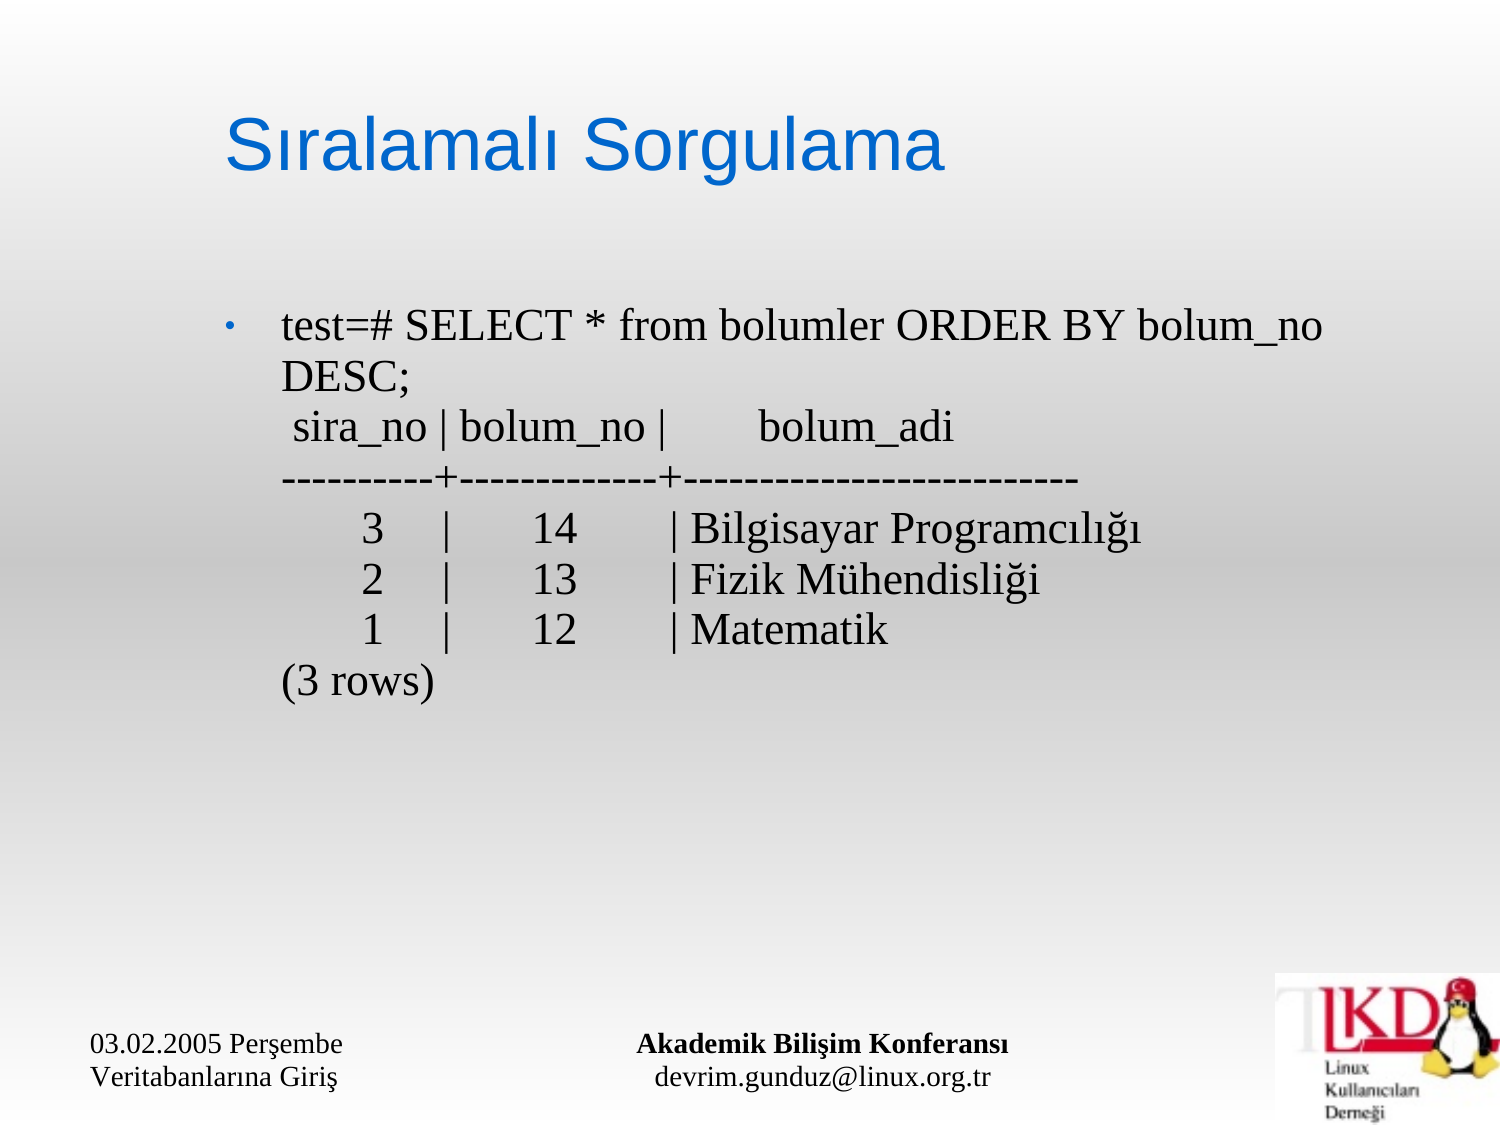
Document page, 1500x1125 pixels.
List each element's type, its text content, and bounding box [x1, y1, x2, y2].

picture [1275, 973, 1500, 1125]
list test=# SELECT * from bolumler ORDER BY bolum_no DESC; sira_no | bolum_no | bolum_adi ----------+-------------+-------------------------- 3 | 14 | Bilgisayar Programcılığı 2 | 13 | Fizik Mühendisliği 1 | 12 | Matematik (3 rows) [224, 299, 1425, 975]
title Sıralamalı Sorgulama [224, 49, 1425, 238]
